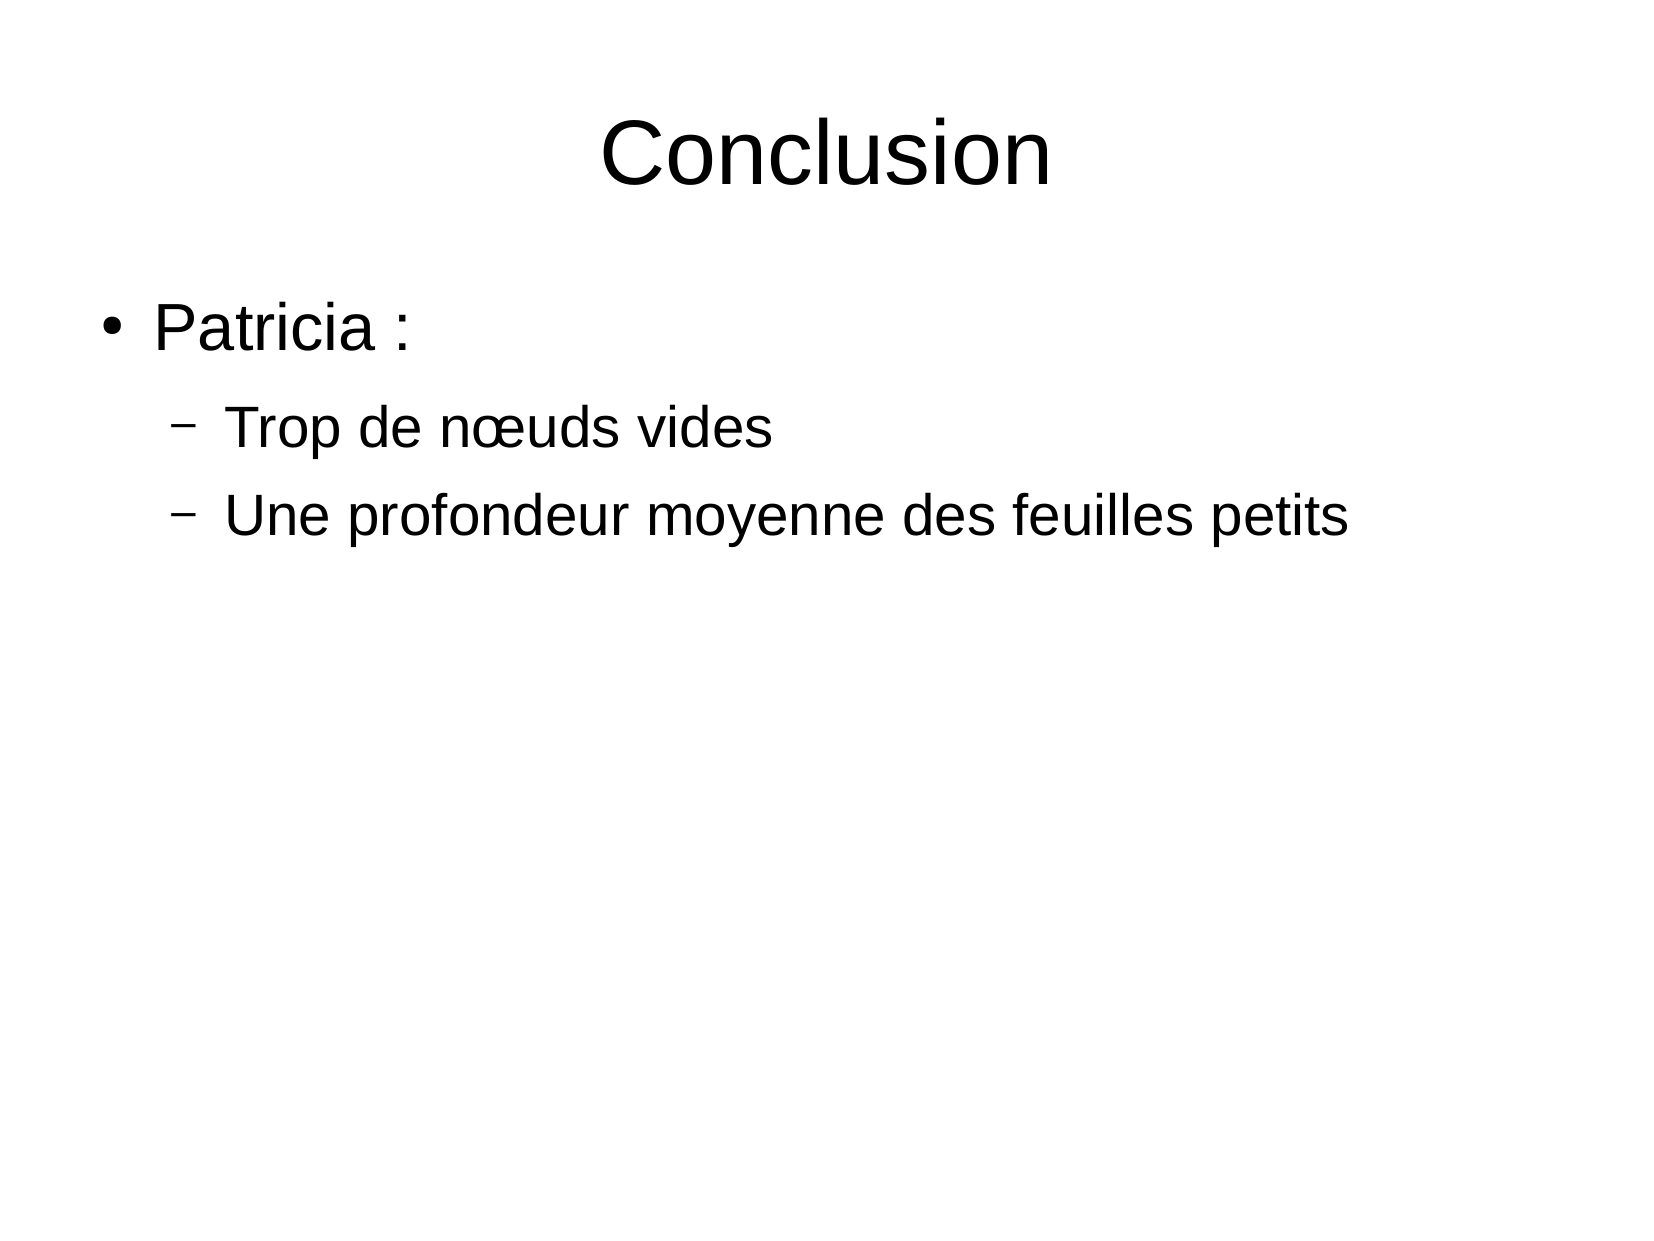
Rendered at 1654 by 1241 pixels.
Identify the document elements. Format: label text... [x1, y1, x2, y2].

list Patricia : Trop de nœuds vides Une profondeur moyenne des feuilles petits [82, 290, 1571, 1010]
title Conclusion [82, 49, 1571, 257]
